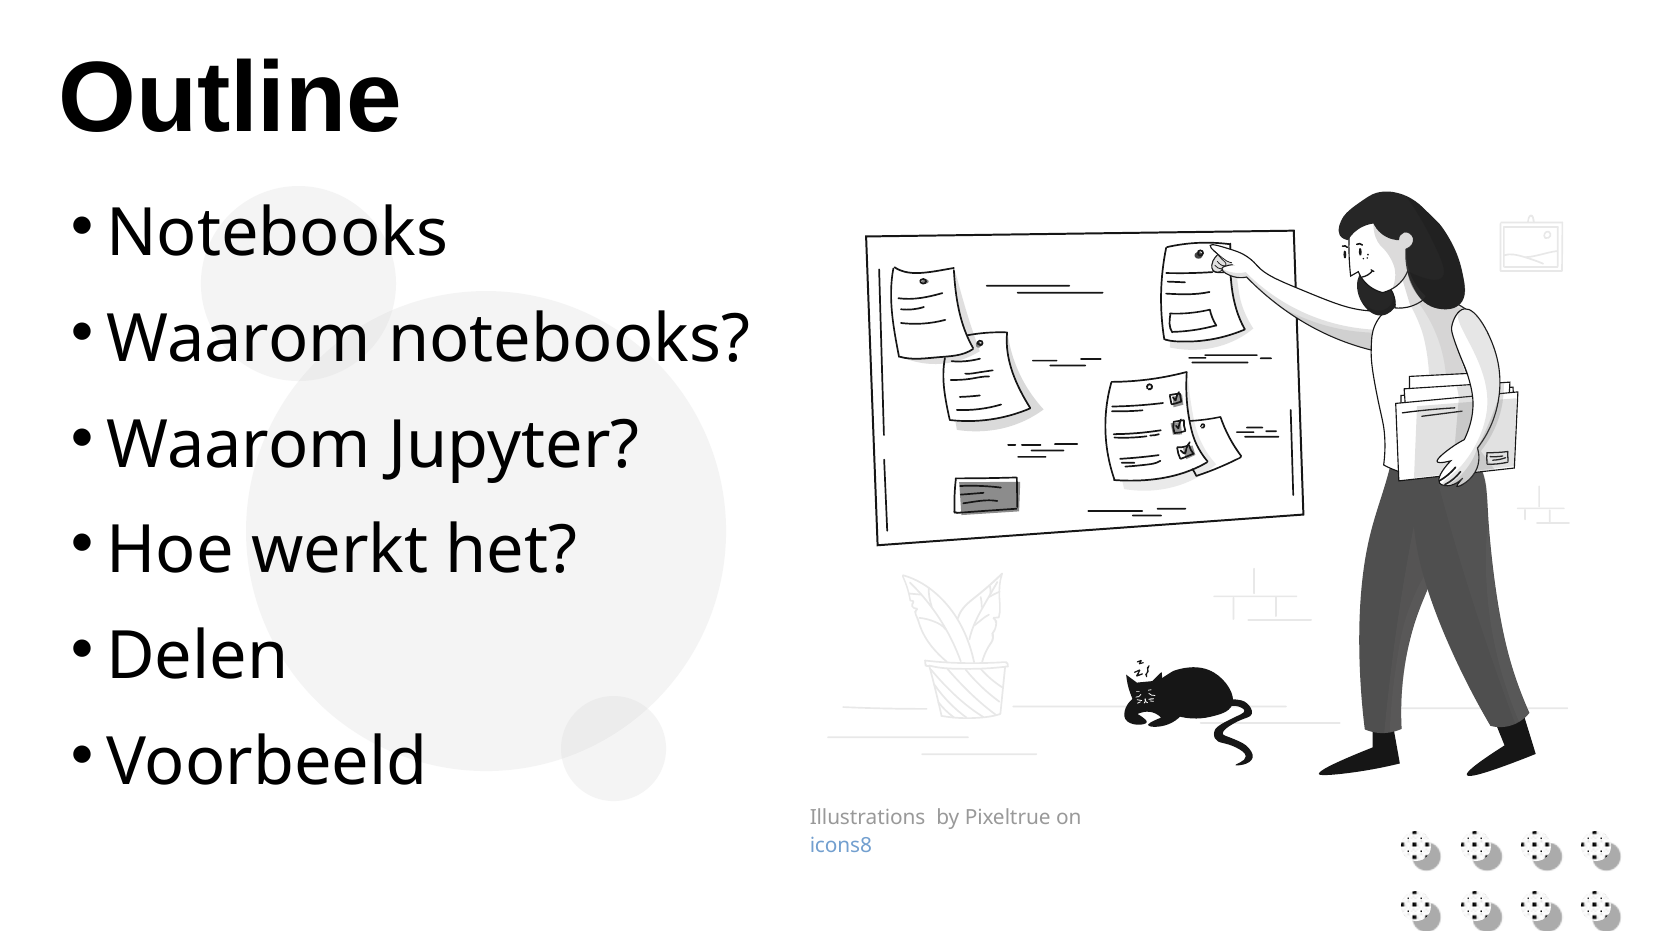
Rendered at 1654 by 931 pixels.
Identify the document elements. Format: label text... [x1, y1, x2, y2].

picture [1581, 830, 1612, 862]
picture [1461, 890, 1492, 922]
picture [1580, 890, 1612, 922]
picture [1400, 891, 1432, 922]
picture [1405, 857, 1427, 862]
picture [1465, 857, 1487, 862]
title Outline [47, 41, 414, 154]
picture [1520, 890, 1552, 922]
picture [1525, 857, 1547, 862]
subtitle Notebooks Waarom notebooks? Waarom Jupyter? Hoe werkt het? Delen Voorbeeld [70, 131, 1559, 857]
